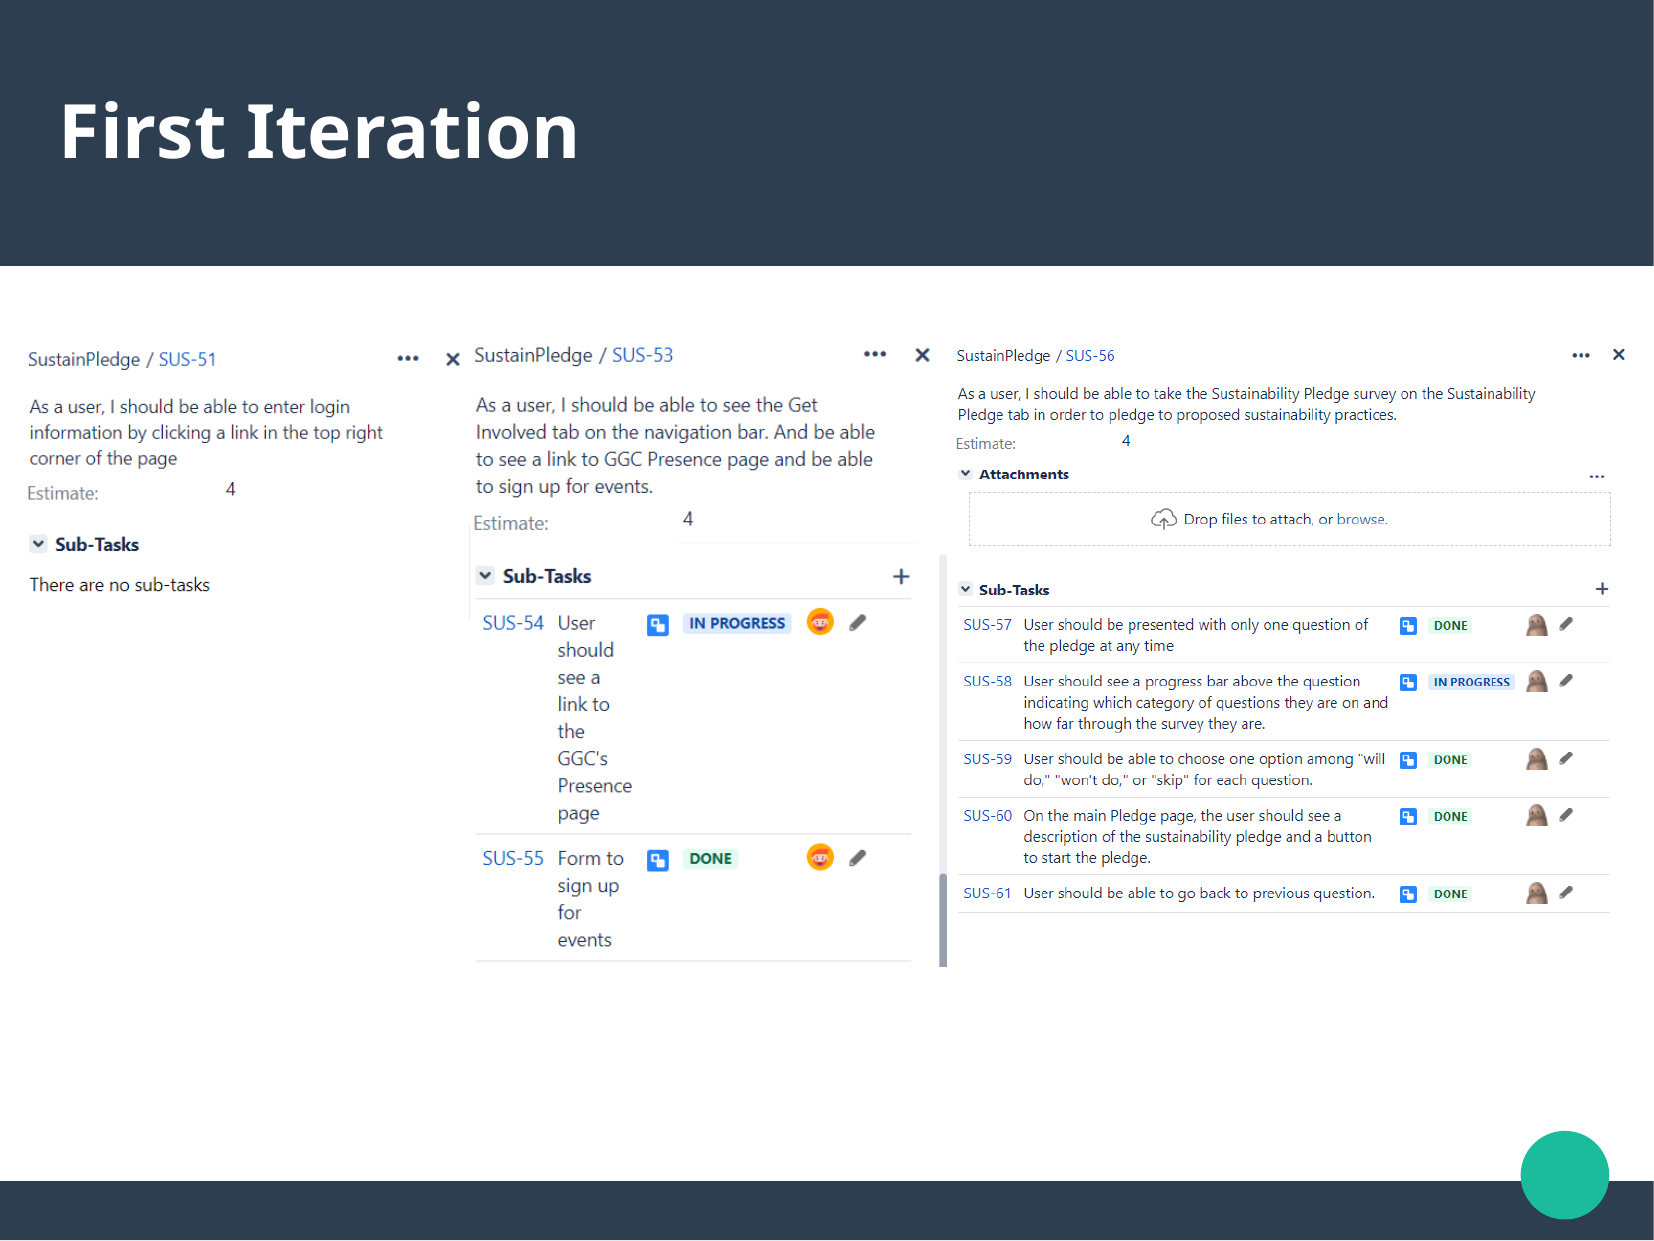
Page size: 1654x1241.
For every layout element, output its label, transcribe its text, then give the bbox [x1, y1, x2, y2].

picture [26, 339, 947, 967]
picture [953, 339, 1627, 917]
title First Iteration [59, 49, 1595, 207]
